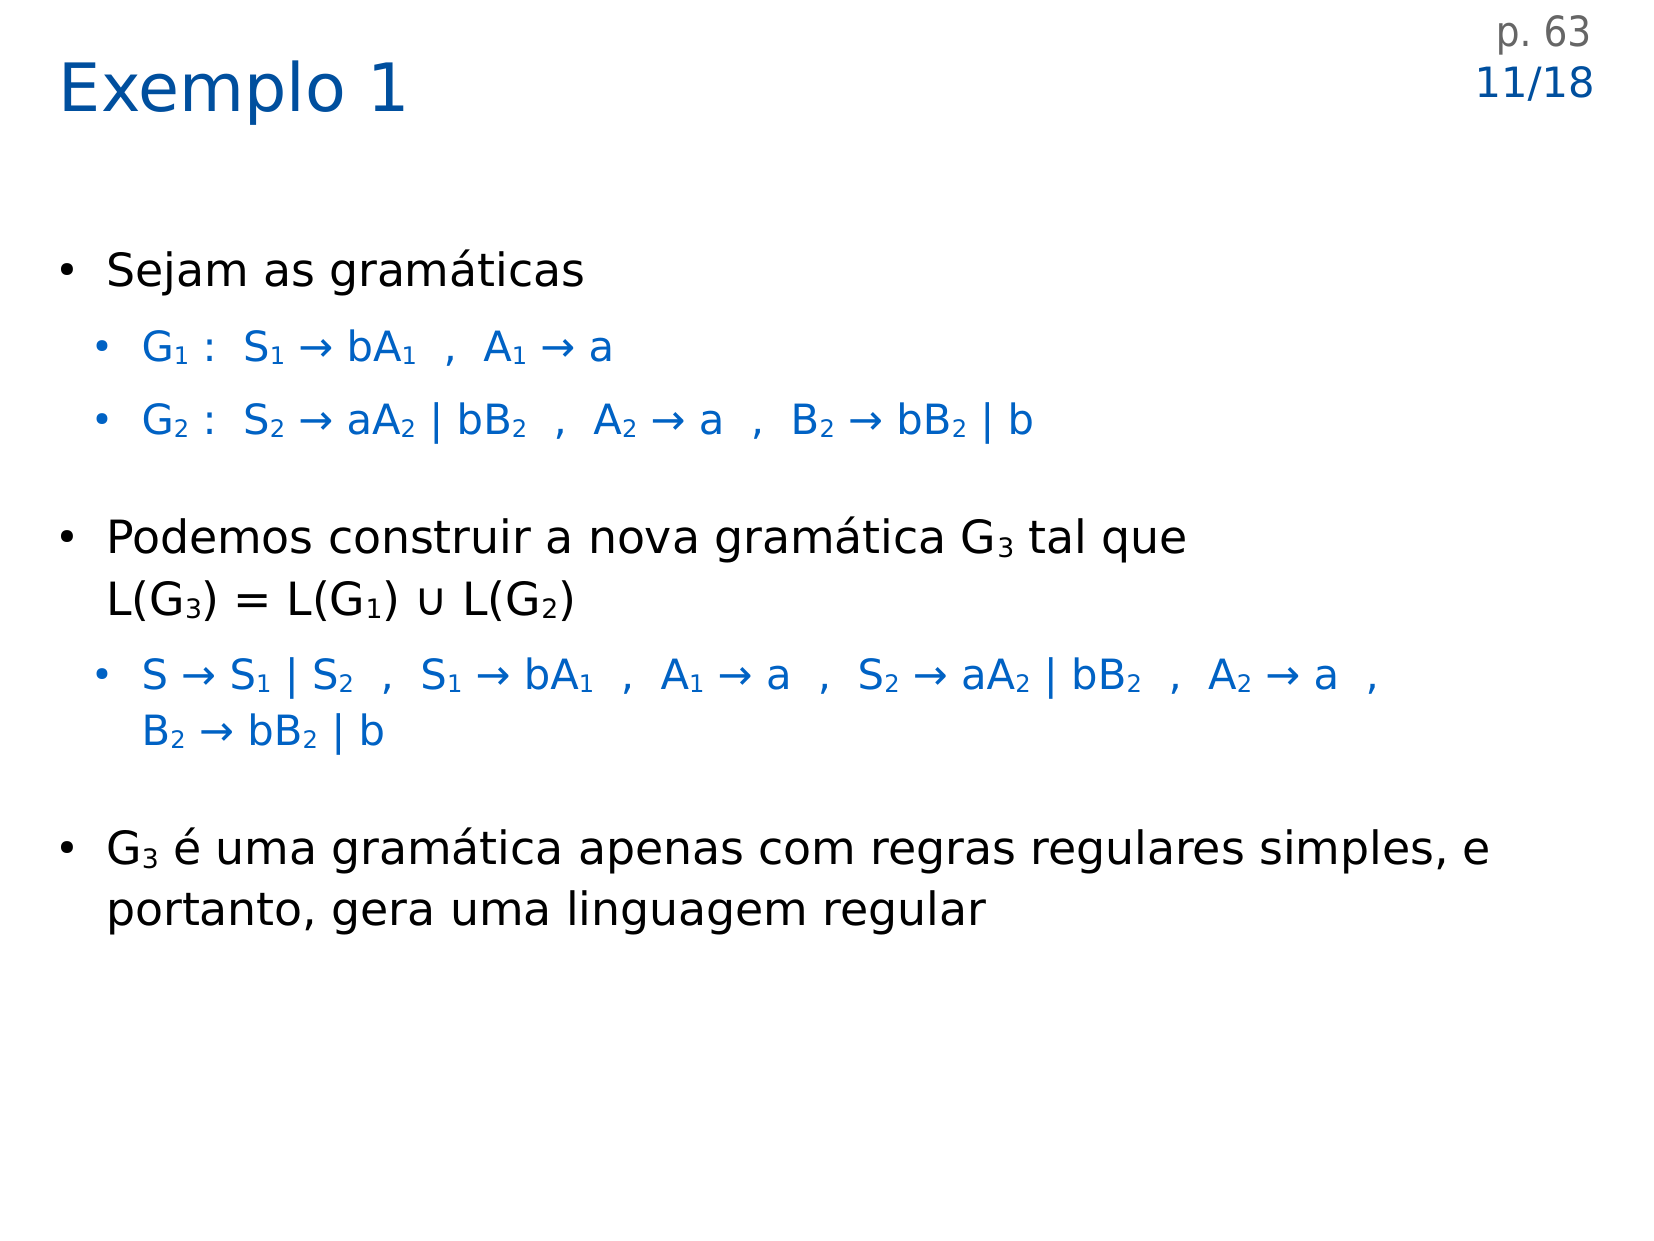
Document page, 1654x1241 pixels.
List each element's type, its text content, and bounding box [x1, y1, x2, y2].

title Exemplo 1 [59, 29, 1625, 148]
text_box p. 63 [1446, 0, 1607, 64]
list Sejam as gramáticas G1 : S1 → bA1 , A1 → a G2 : S2 → aA2 | bB2 , A2 → a , B2 → bB2 | b Podemos construir a nova gramática G3 tal que L(G3) = L(G1) ∪ L(G2) S → S1 | S2 , S1 → bA1 , A1 → a , S2 → aA2 | bB2 , A2 → a , B2 → bB2 | b G3 é uma gramática apenas com regras regulares simples, e portanto, gera uma linguagem regular [59, 236, 1595, 1211]
